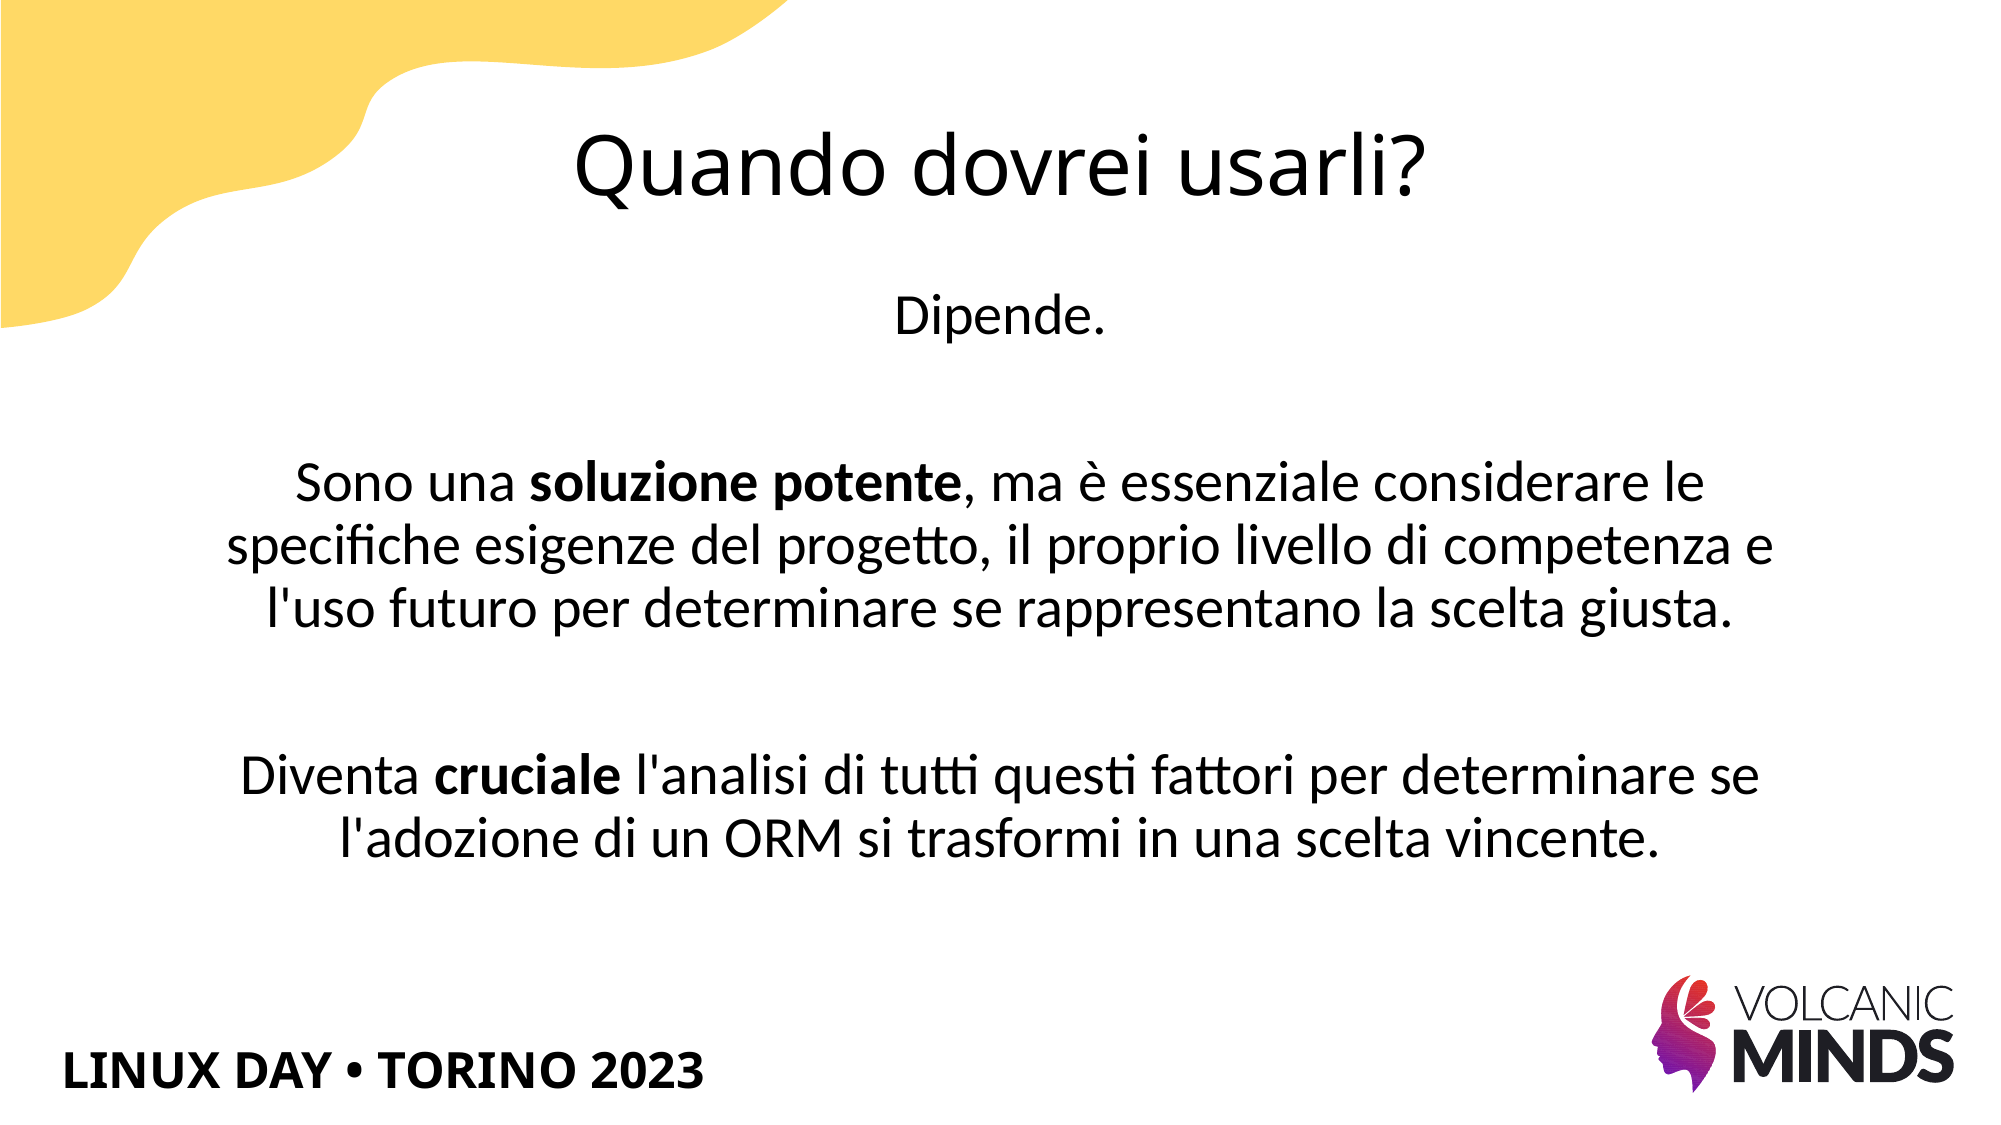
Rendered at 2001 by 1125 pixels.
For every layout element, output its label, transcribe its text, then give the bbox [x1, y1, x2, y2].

picture [0, 0, 906, 631]
title Quando dovrei usarli? [137, 59, 1863, 278]
list Dipende. Sono una soluzione potente, ma è essenziale considerare le specifiche esigenze del progetto, il proprio livello di competenza e l'uso futuro per determinare se rappresentano la scelta giusta. Diventa cruciale l'analisi di tutti questi fattori per determinare se l'adozione di un ORM si trasformi in una scelta vincente. [173, 278, 1829, 963]
text_box LINUX DAY • TORINO 2023 [46, 961, 1547, 1107]
picture [1651, 975, 1955, 1093]
